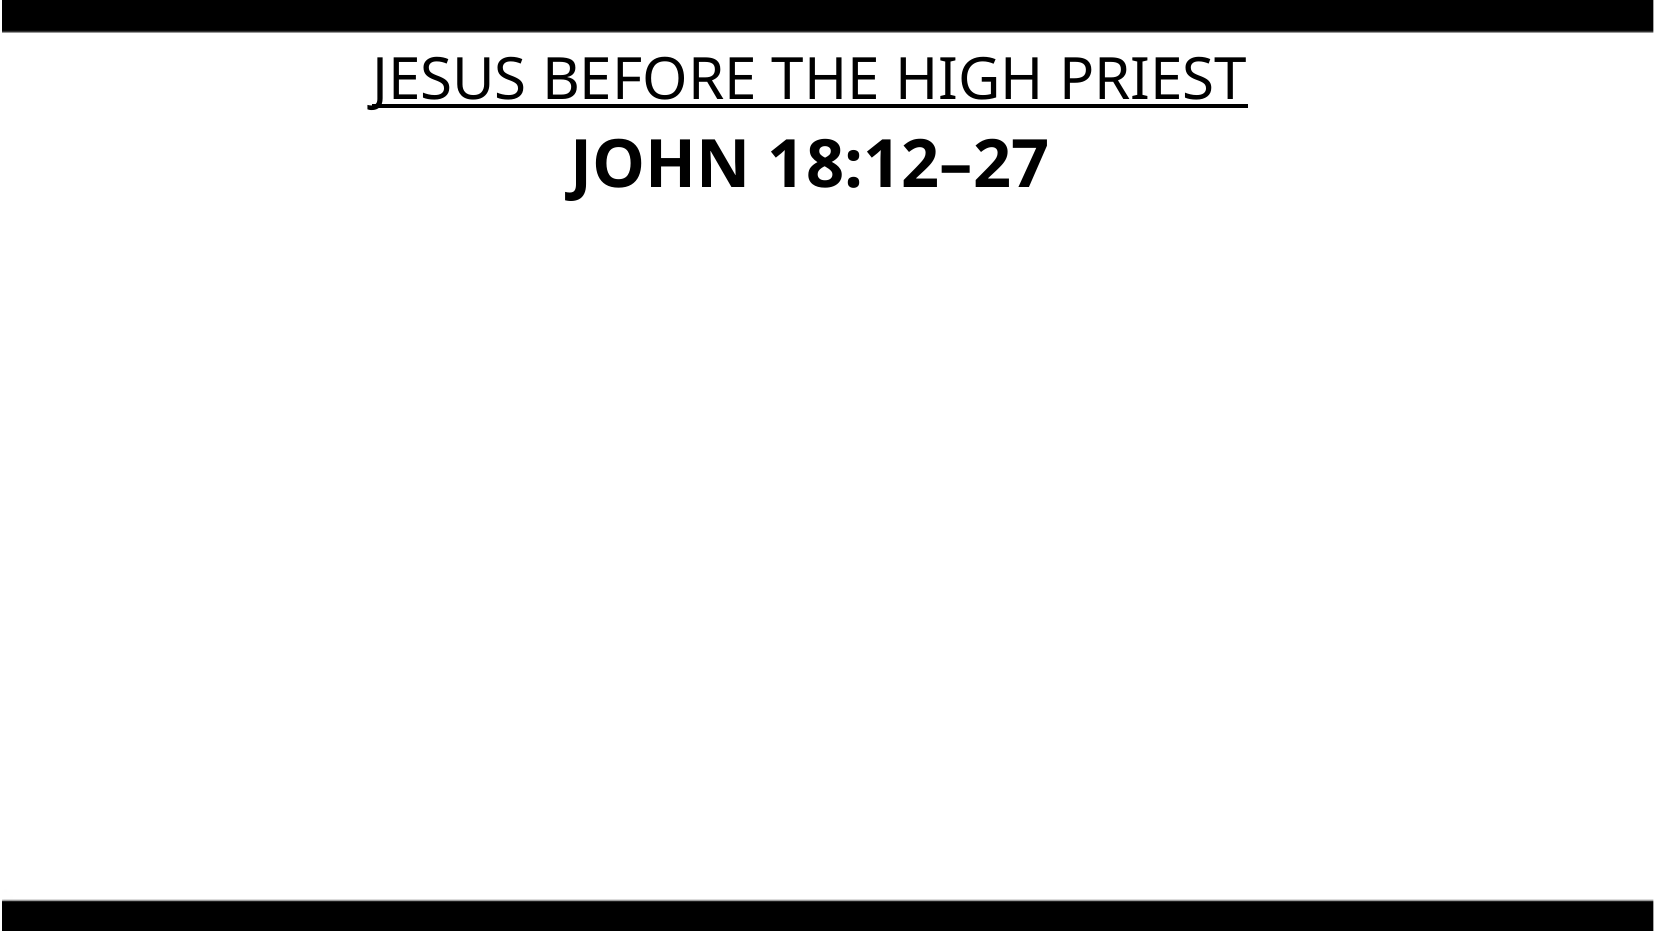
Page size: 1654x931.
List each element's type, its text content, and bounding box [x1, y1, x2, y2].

text_box Jesus Before the High Priest John 18:12–27 [60, 30, 1561, 211]
picture [2, 0, 1654, 931]
